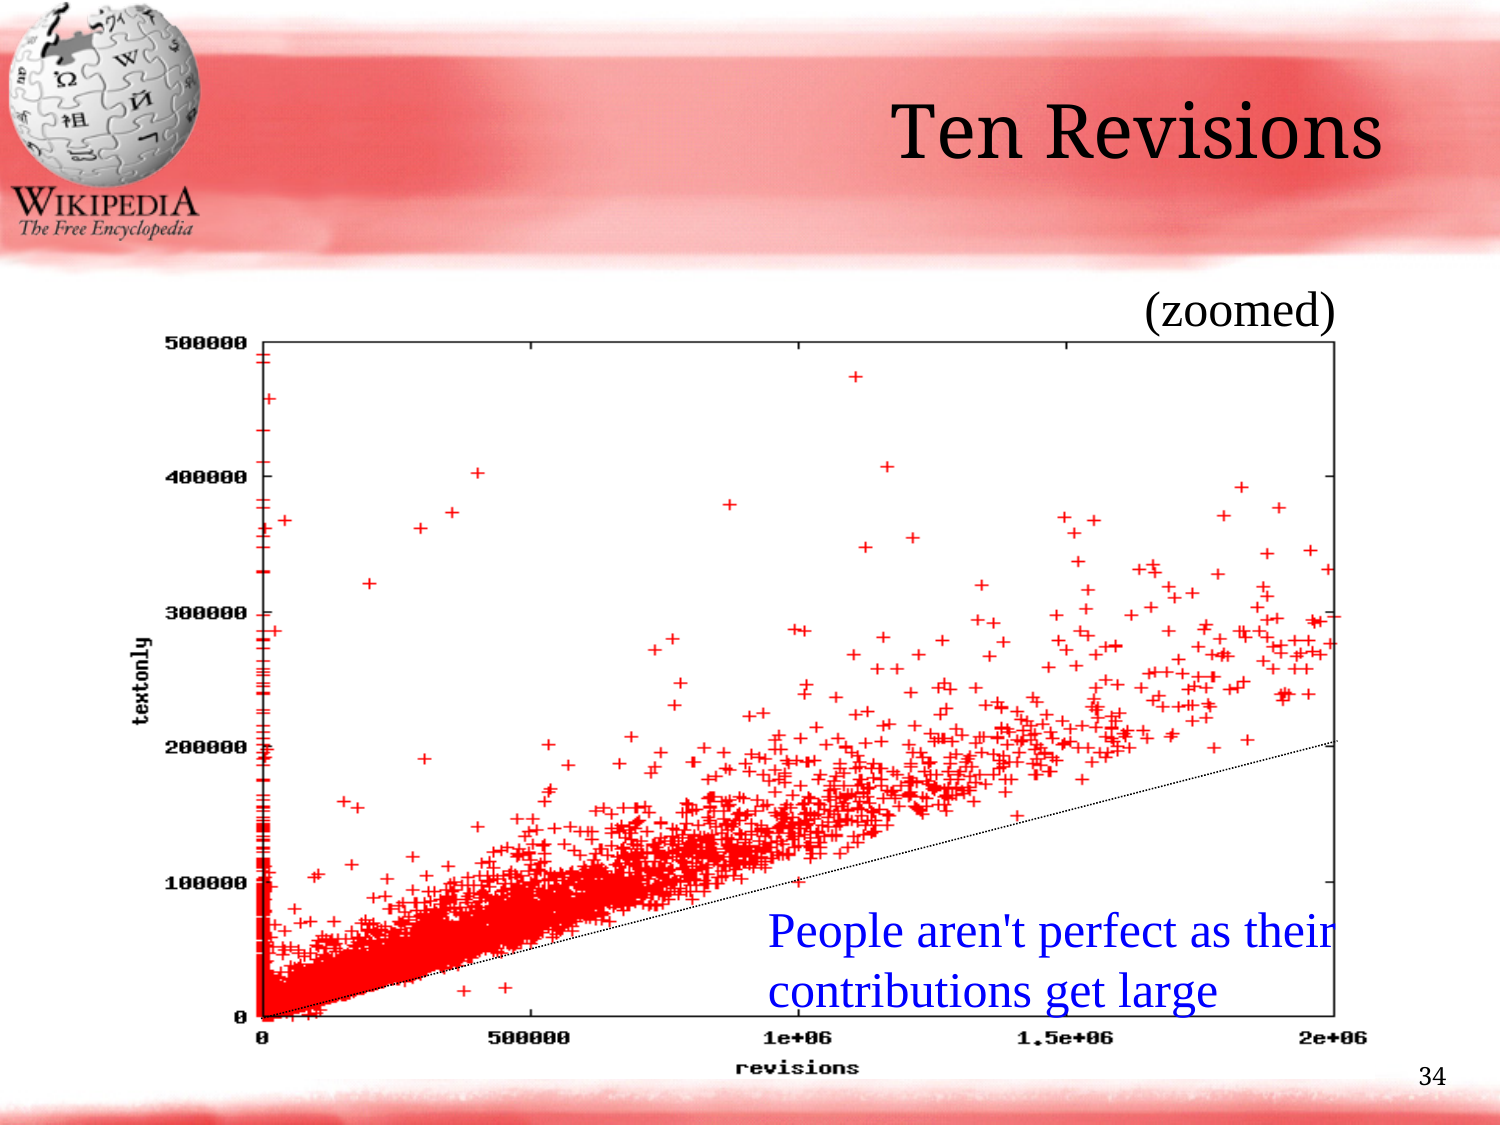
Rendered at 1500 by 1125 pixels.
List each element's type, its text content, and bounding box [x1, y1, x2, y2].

text_box People aren't perfect as their contributions get large [753, 890, 1369, 1021]
title Ten Revisions [112, 37, 1385, 223]
text_box (zoomed)‏ [1129, 268, 1355, 342]
picture [0, 0, 1500, 1125]
